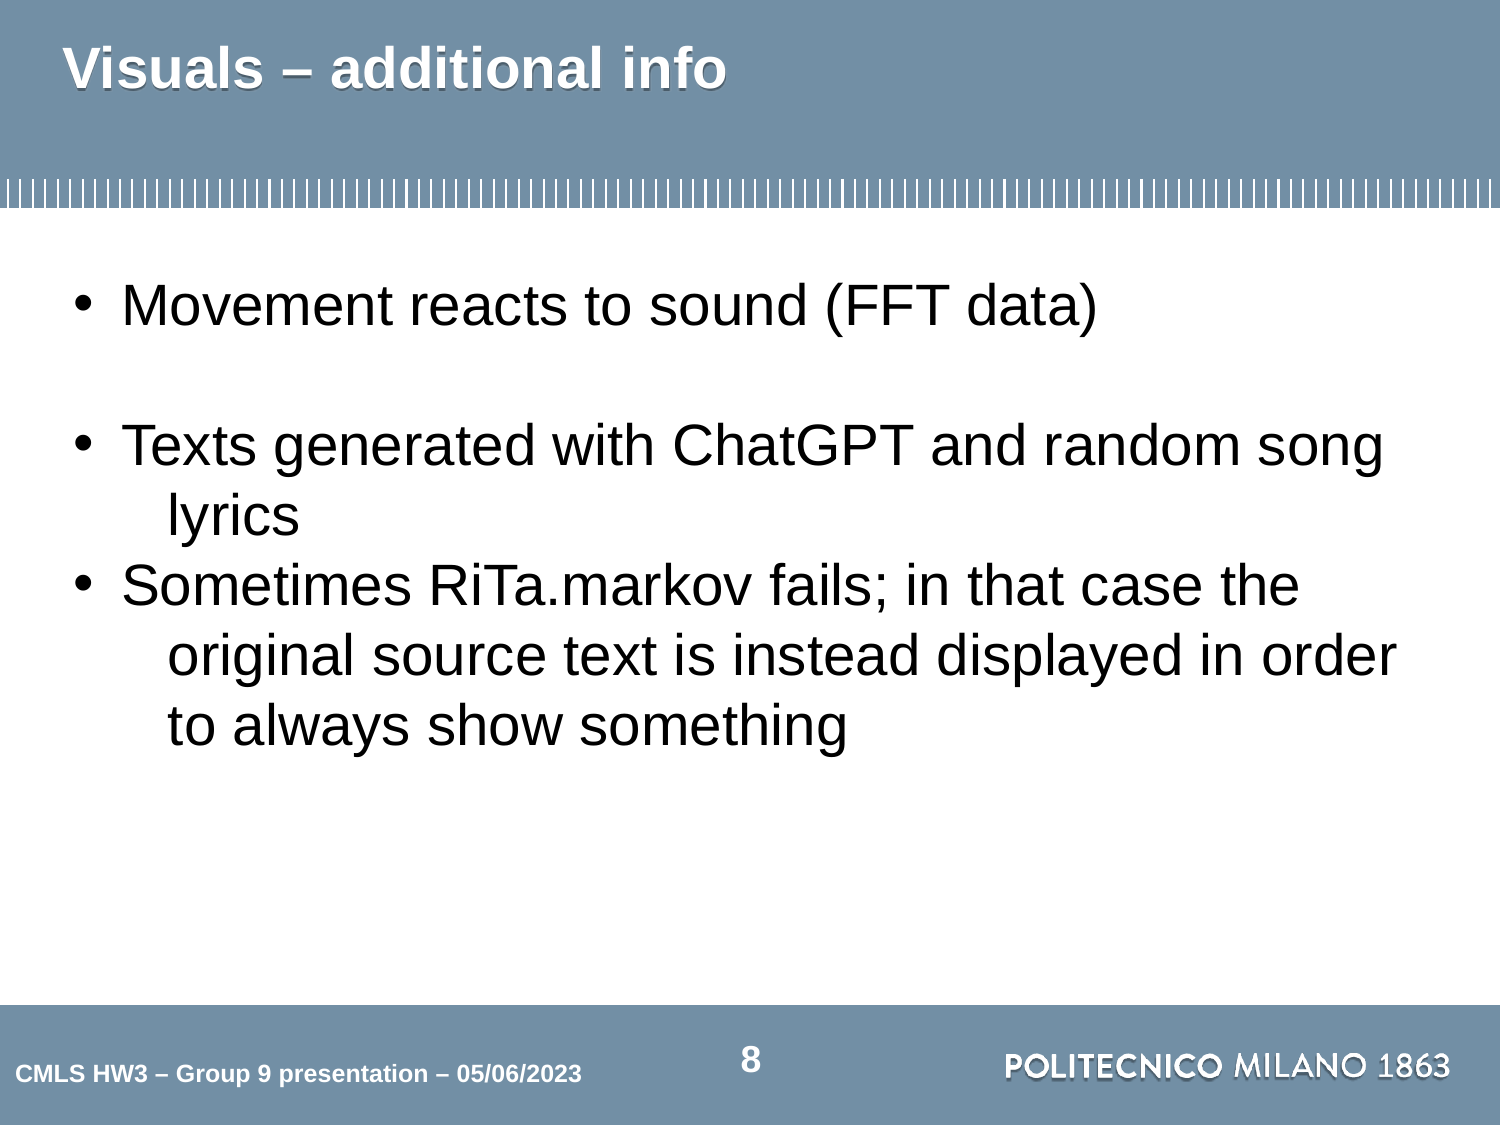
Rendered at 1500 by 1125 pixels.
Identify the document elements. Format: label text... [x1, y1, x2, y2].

text_box Movement reacts to sound (FFT data) Texts generated with ChatGPT and random song lyrics Sometimes RiTa.markov fails; in that case the original source text is instead displayed in order to always show something [59, 259, 1456, 770]
title Visuals – additional info [47, 22, 1455, 161]
text_box CMLS HW3 – Group 9 presentation – 05/06/2023 [0, 1049, 610, 1125]
text_box 8 [576, 1027, 927, 1088]
